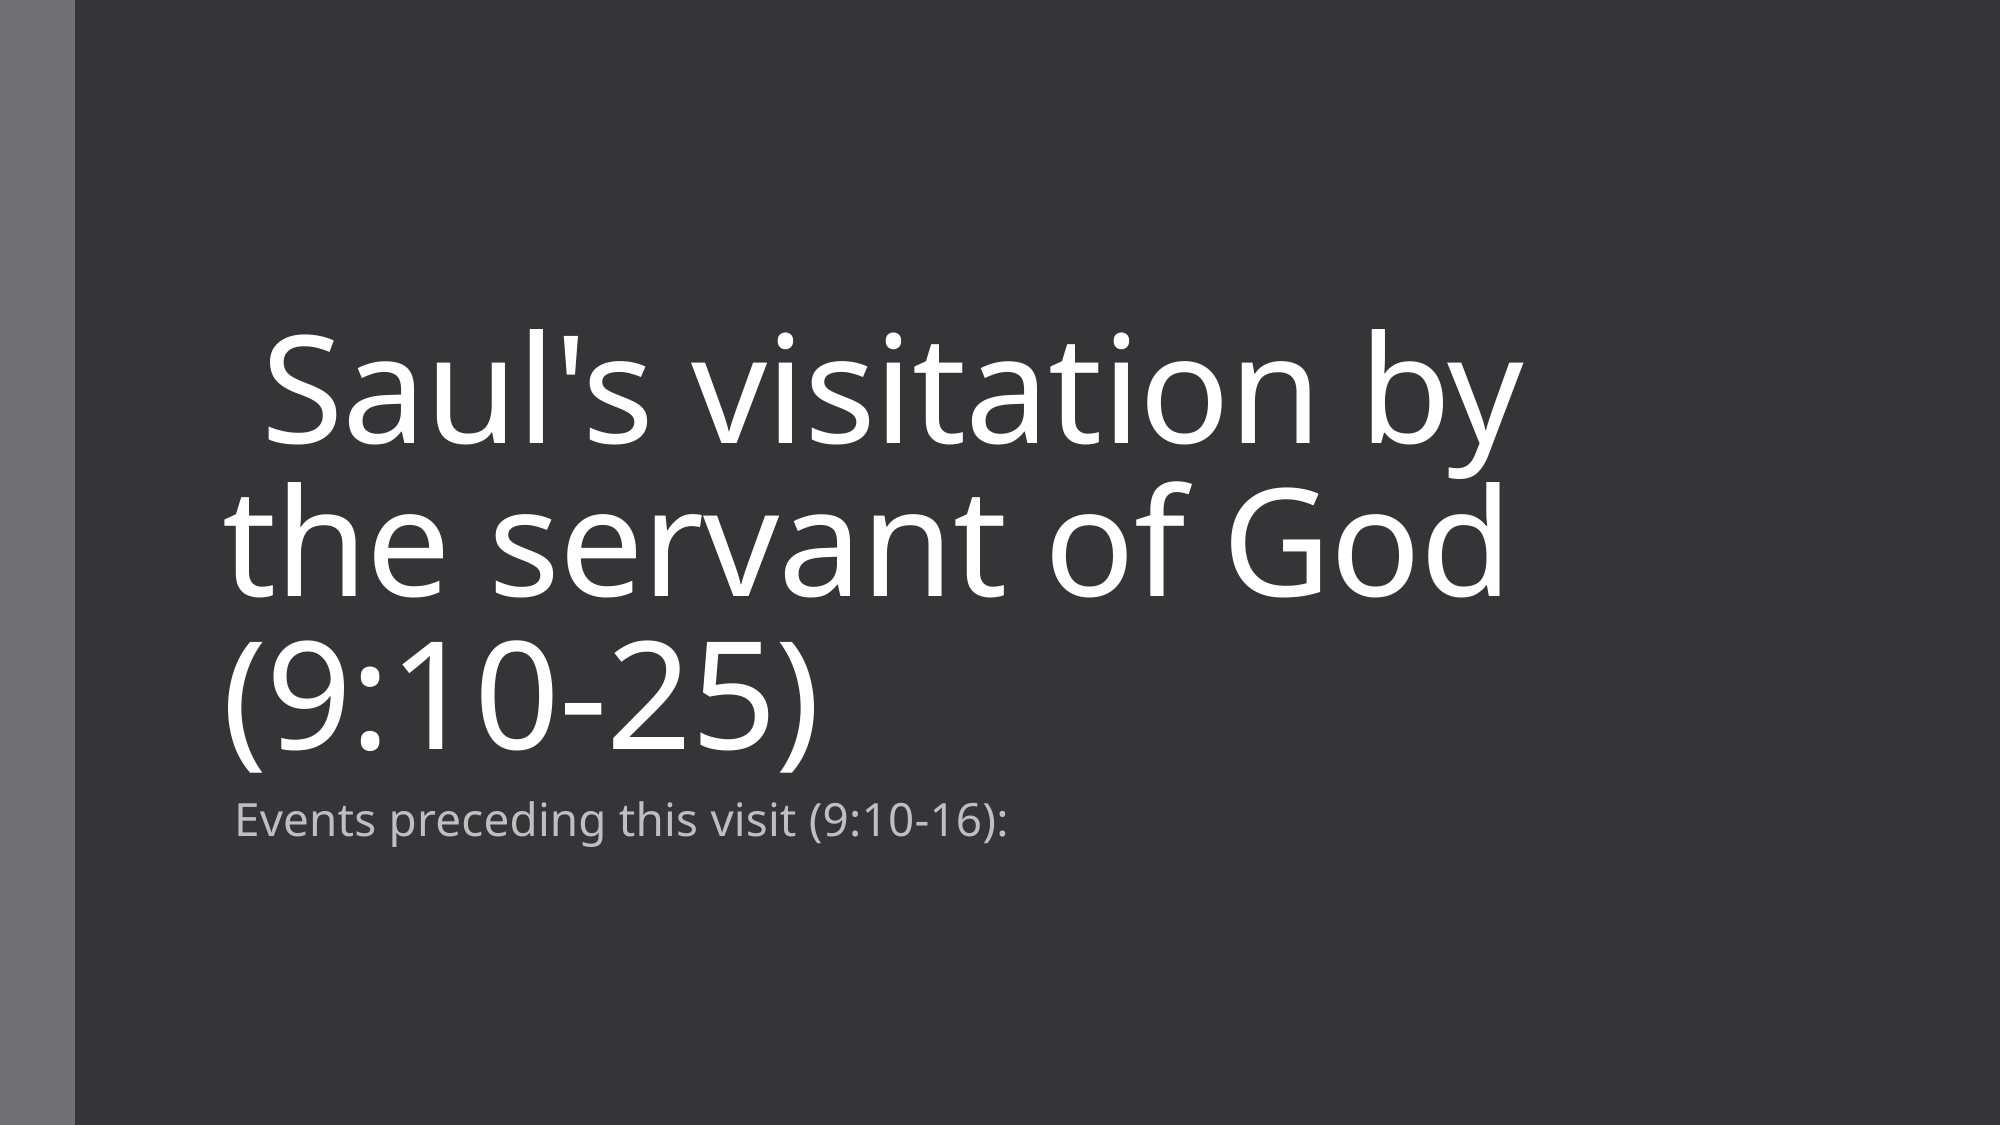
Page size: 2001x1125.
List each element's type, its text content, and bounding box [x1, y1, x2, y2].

title Saul's visitation by the servant of God (9:10-25) [206, 124, 1752, 787]
subtitle Events preceding this visit (9:10-16): [206, 787, 1752, 1066]
